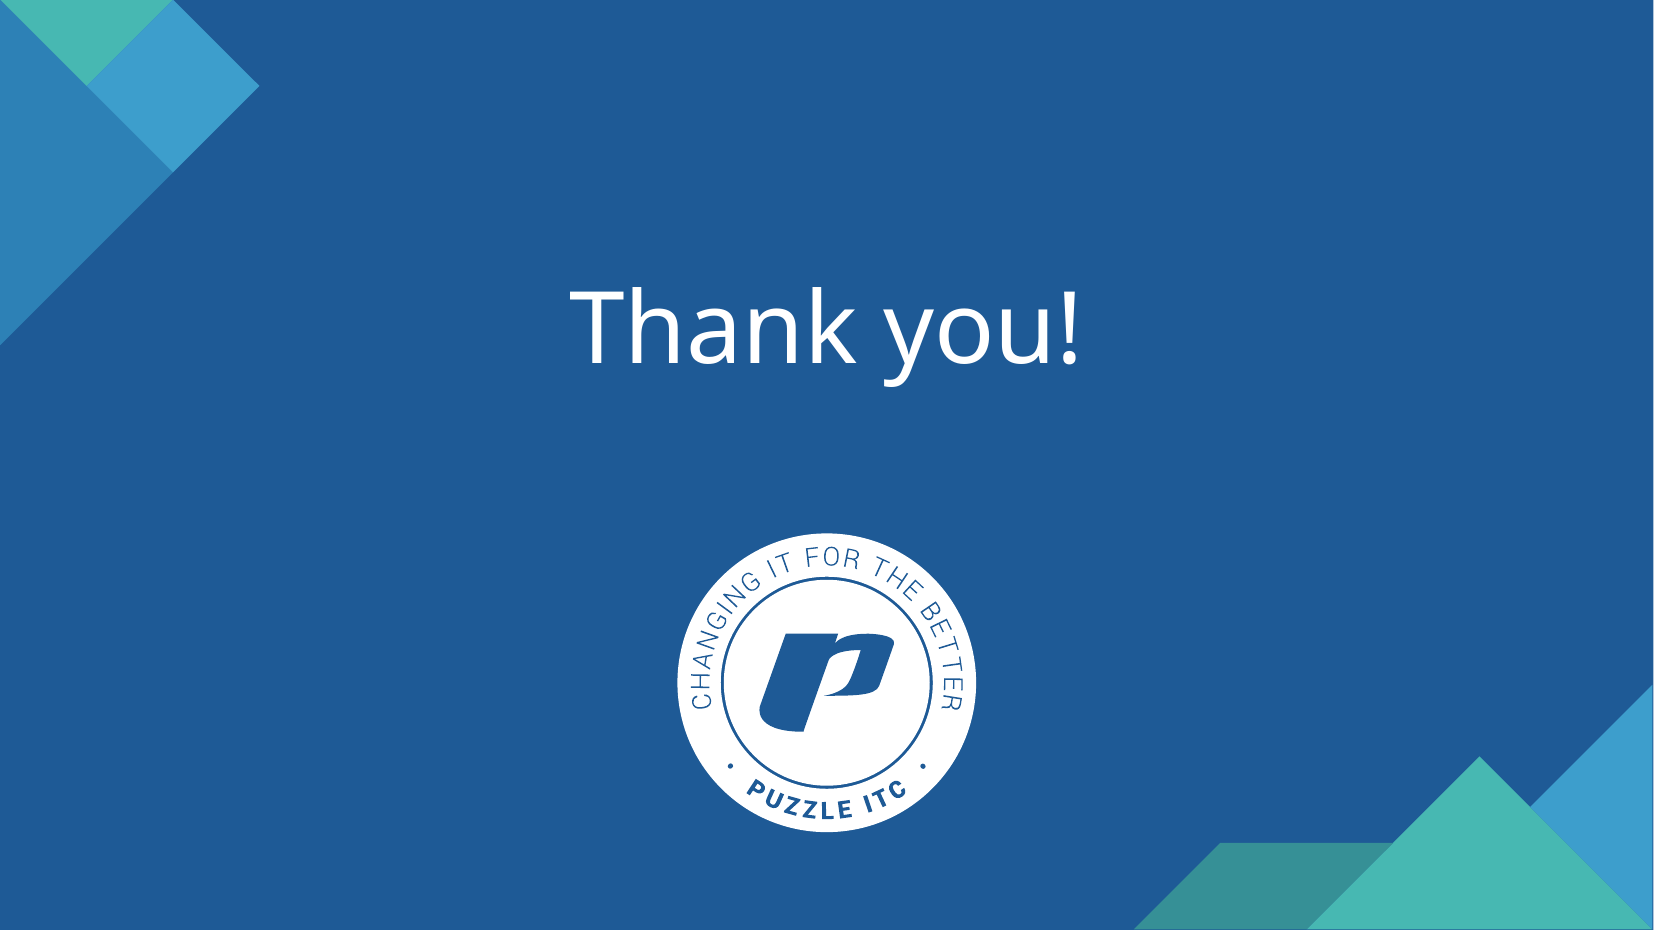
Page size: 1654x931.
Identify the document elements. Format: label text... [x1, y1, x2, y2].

title Thank you! [59, 59, 1595, 591]
picture [677, 531, 977, 833]
